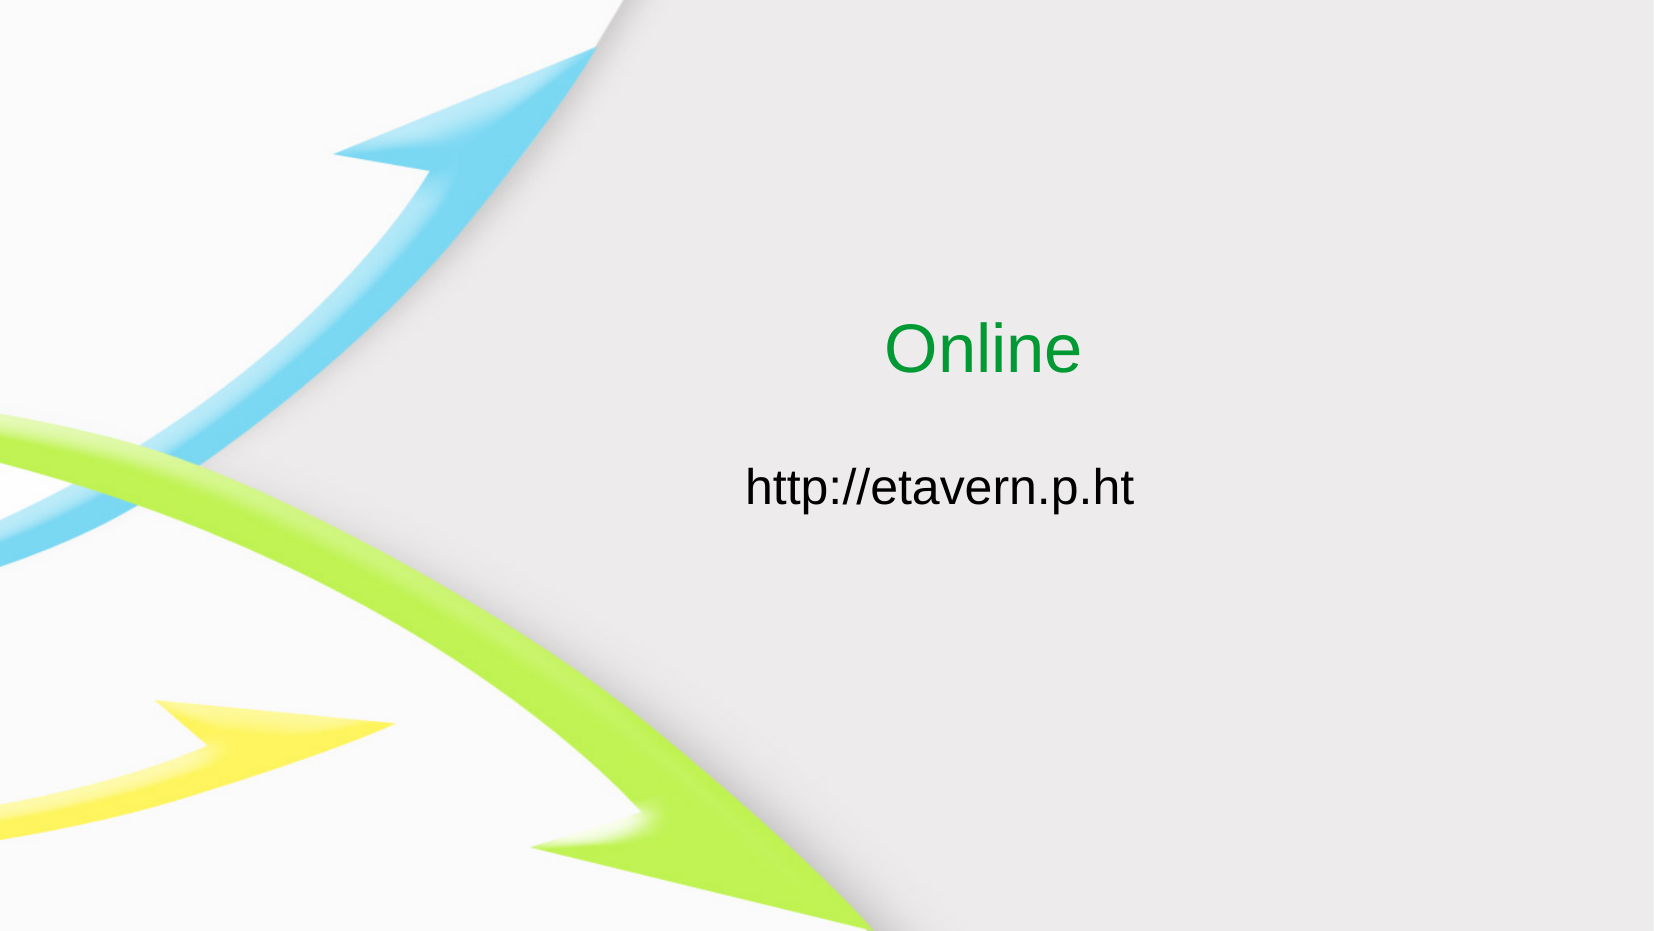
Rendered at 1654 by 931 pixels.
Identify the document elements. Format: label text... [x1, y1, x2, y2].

picture [0, 0, 1654, 931]
subtitle http://etavern.p.ht [212, 217, 1654, 758]
